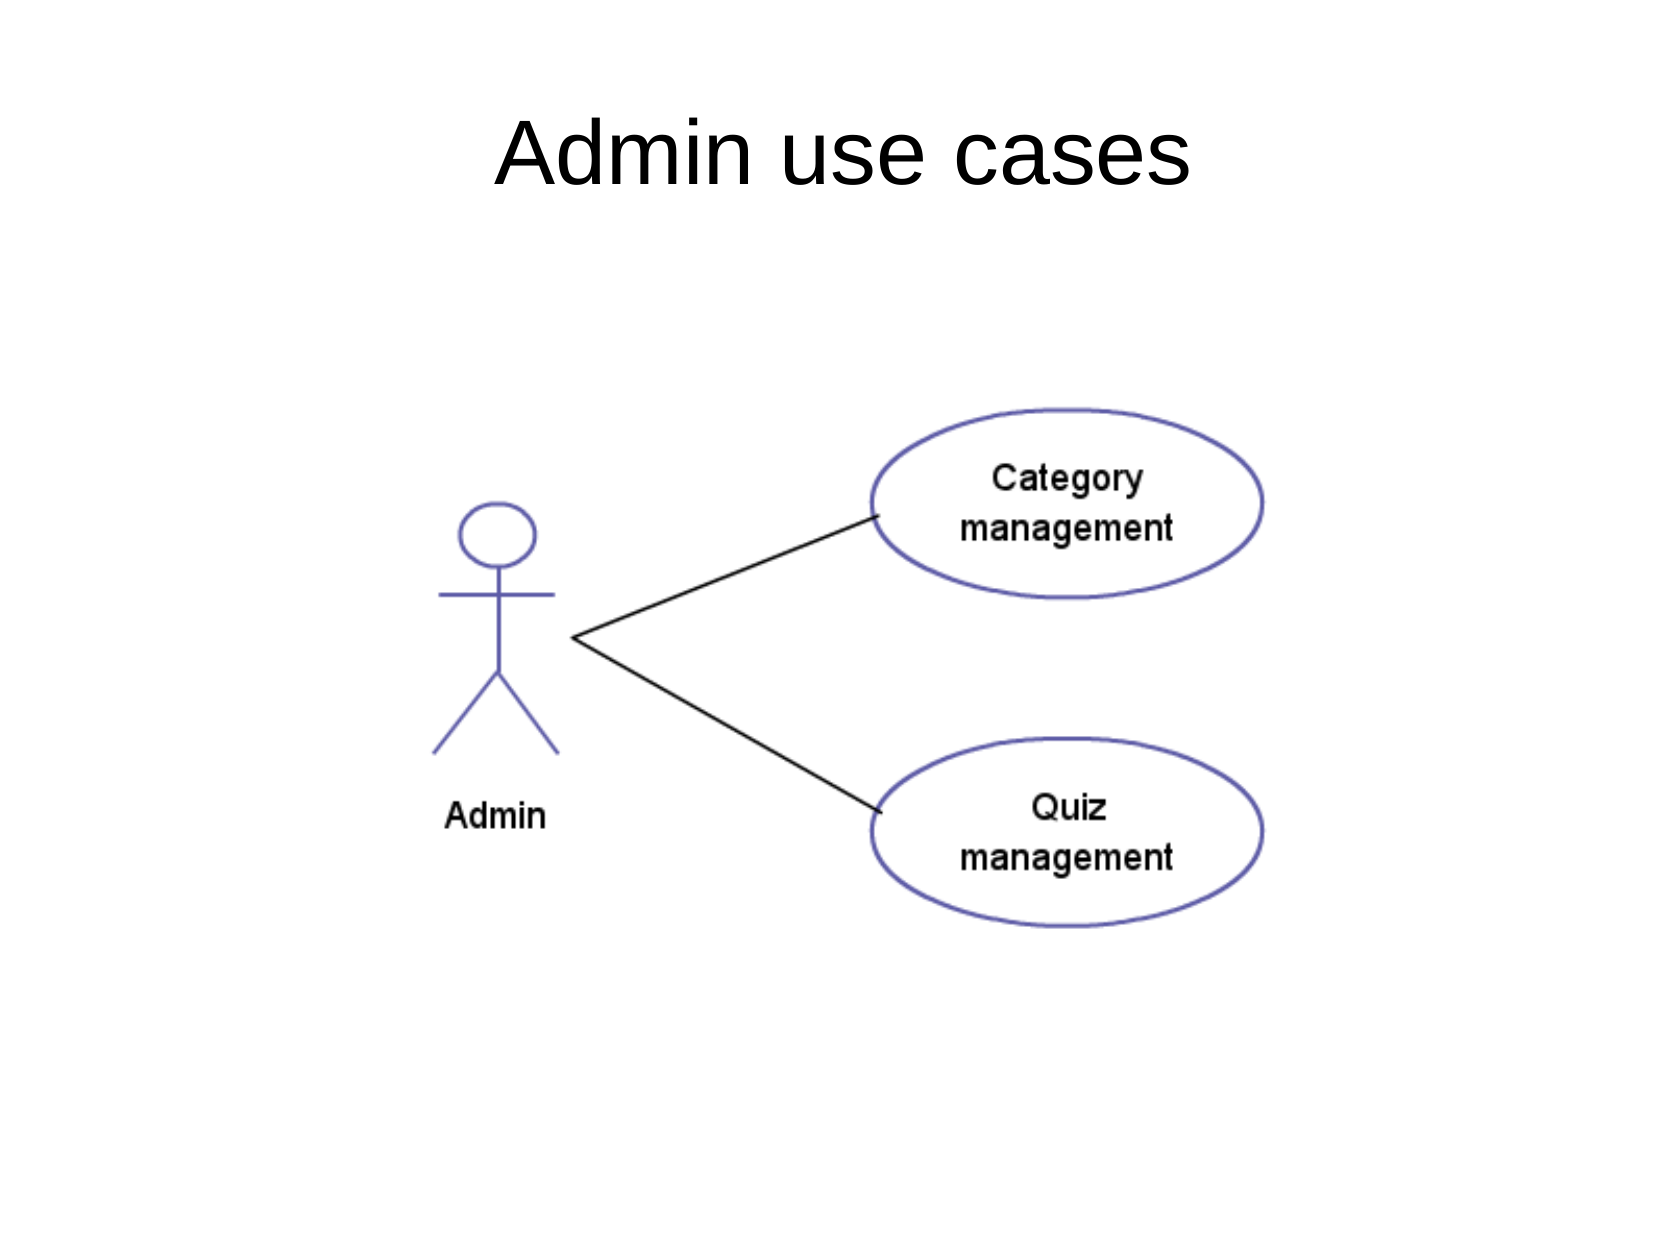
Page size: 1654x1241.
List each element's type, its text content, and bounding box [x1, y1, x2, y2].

title Admin use cases [82, 49, 1607, 257]
picture [366, 366, 1346, 979]
